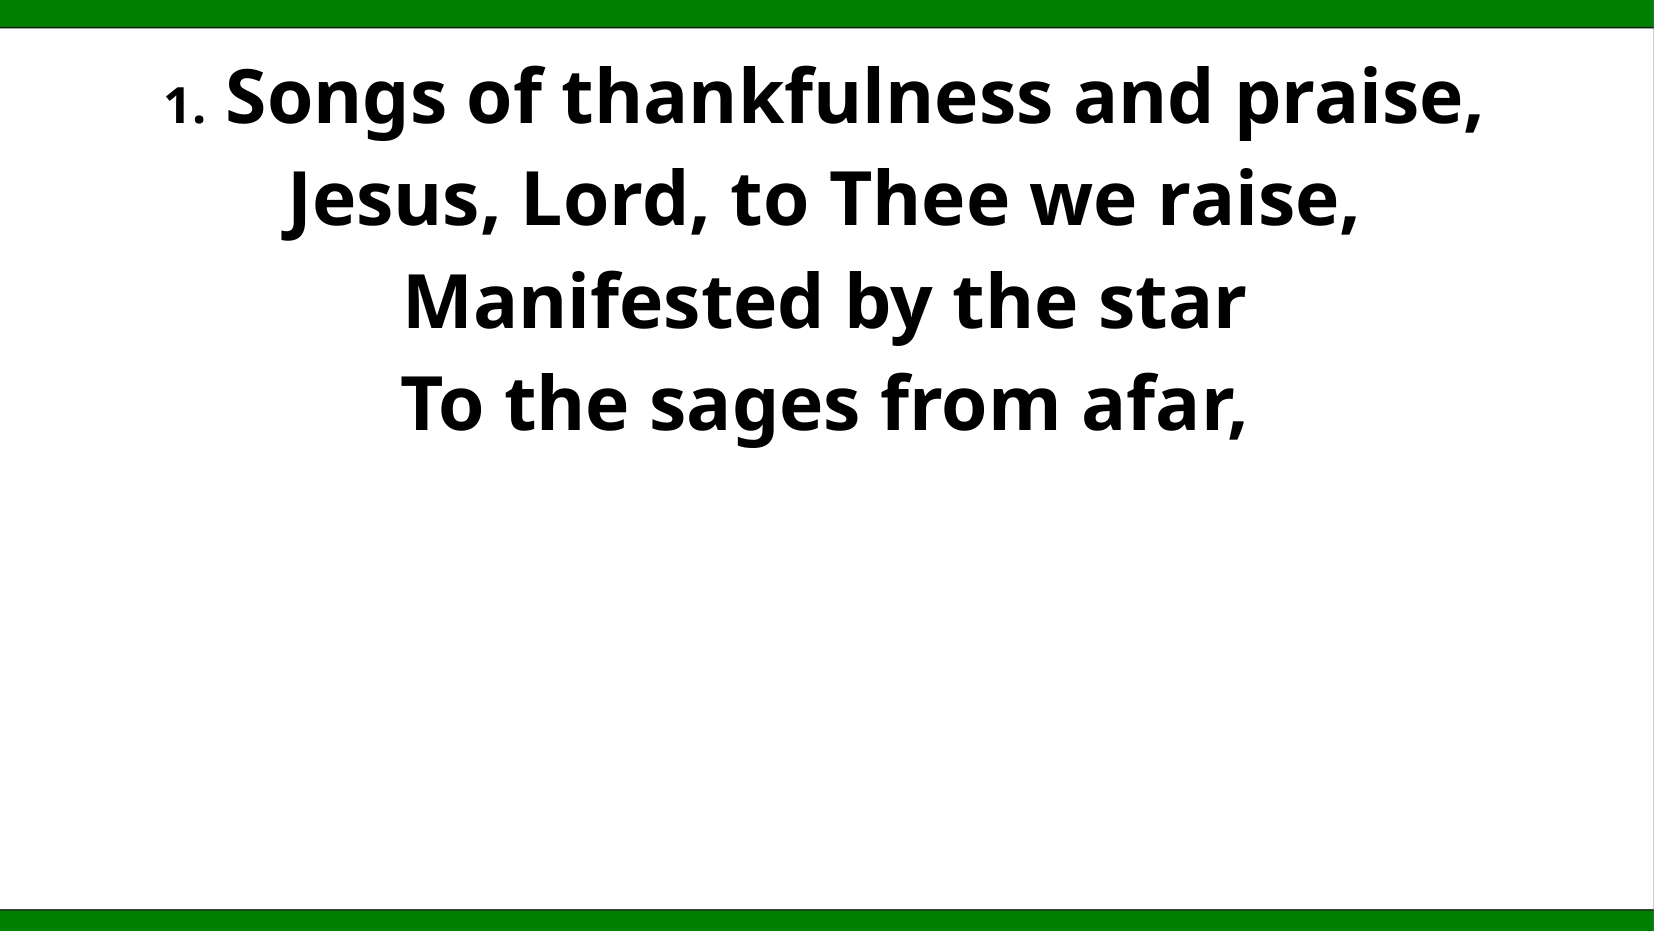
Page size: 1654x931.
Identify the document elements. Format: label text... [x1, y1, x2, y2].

text_box 1. Songs of thankfulness and praise, Jesus, Lord, to Thee we raise, Manifested by the star To the sages from afar, [90, 35, 1561, 451]
picture [0, 0, 1654, 931]
